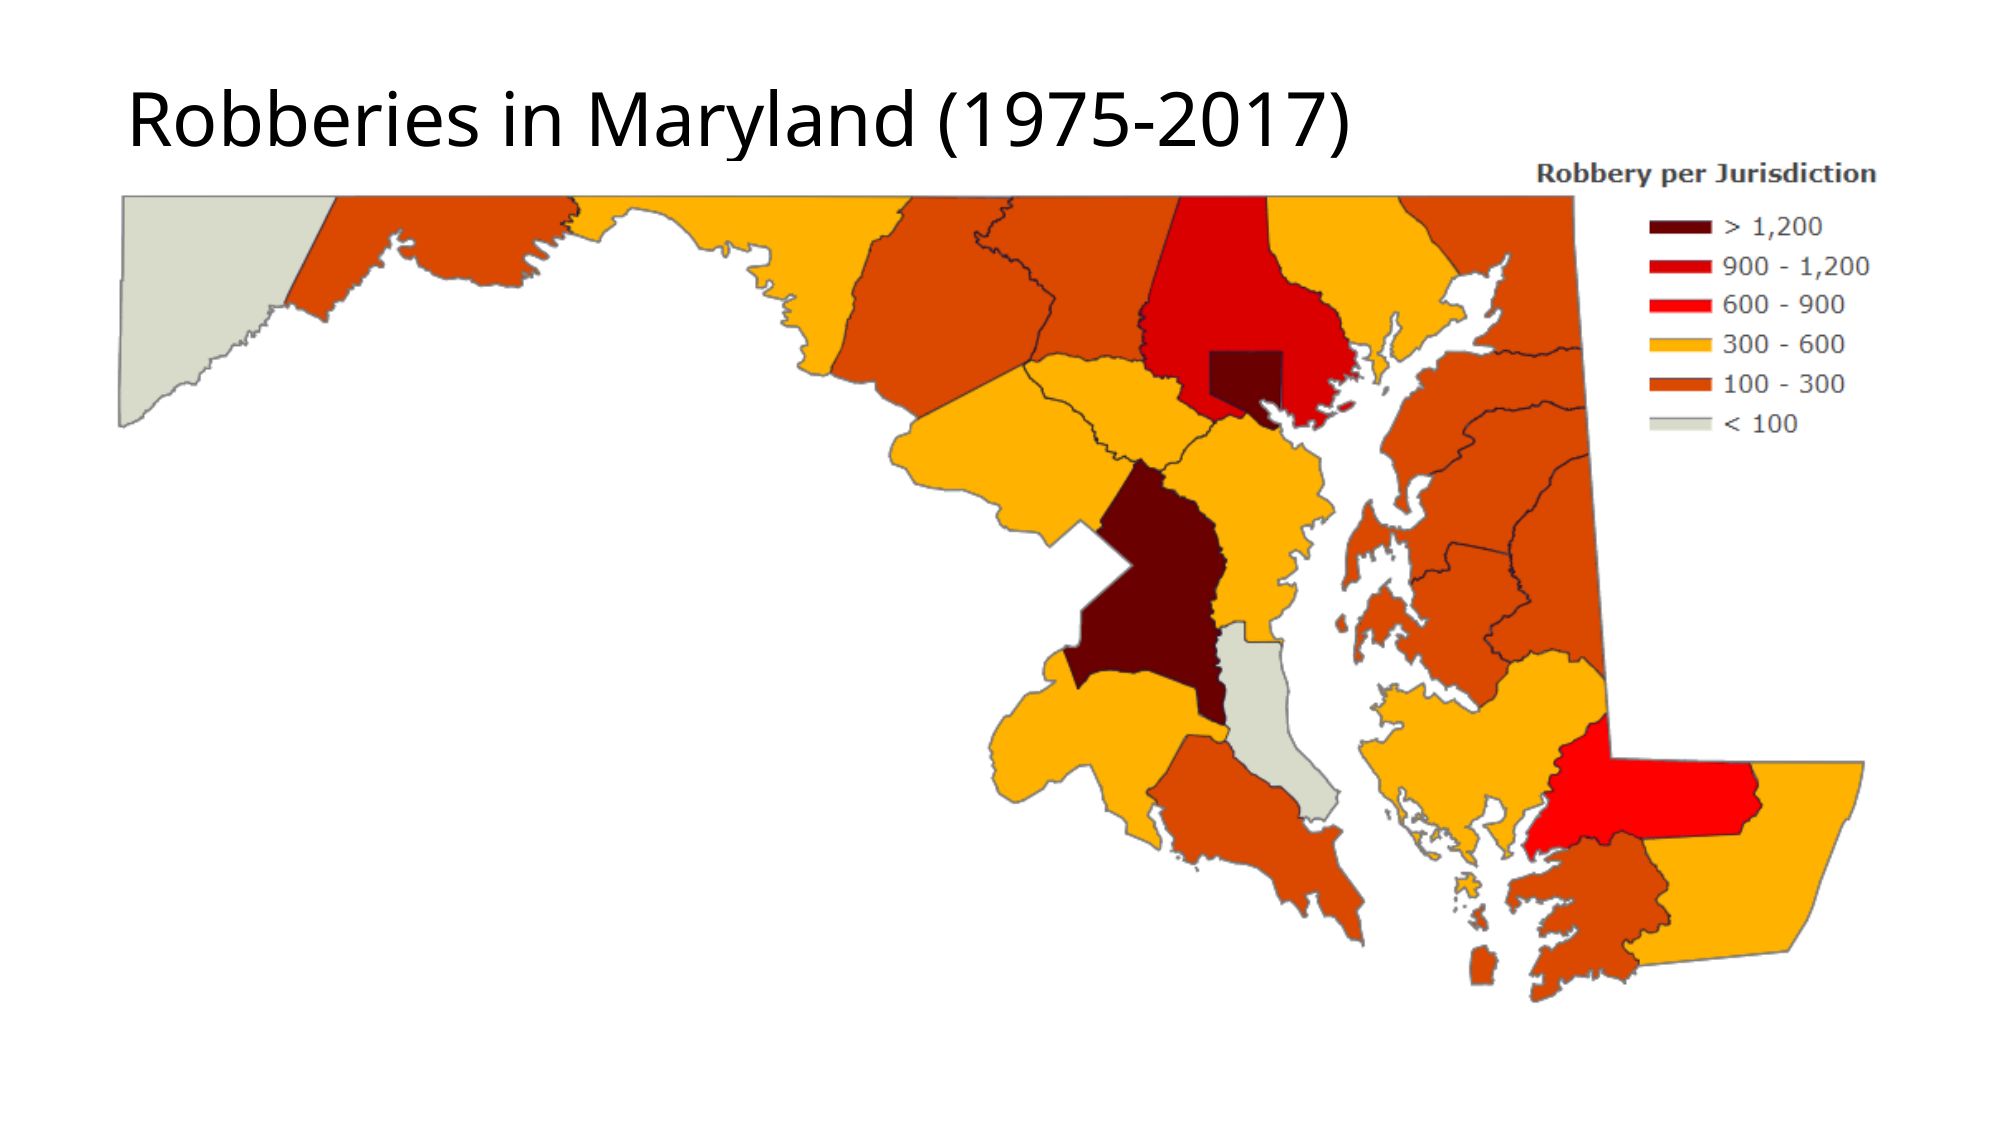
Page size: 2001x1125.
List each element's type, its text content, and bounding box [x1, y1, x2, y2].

title Robberies in Maryland (1975-2017) [110, 59, 1492, 161]
picture [110, 161, 1890, 1066]
